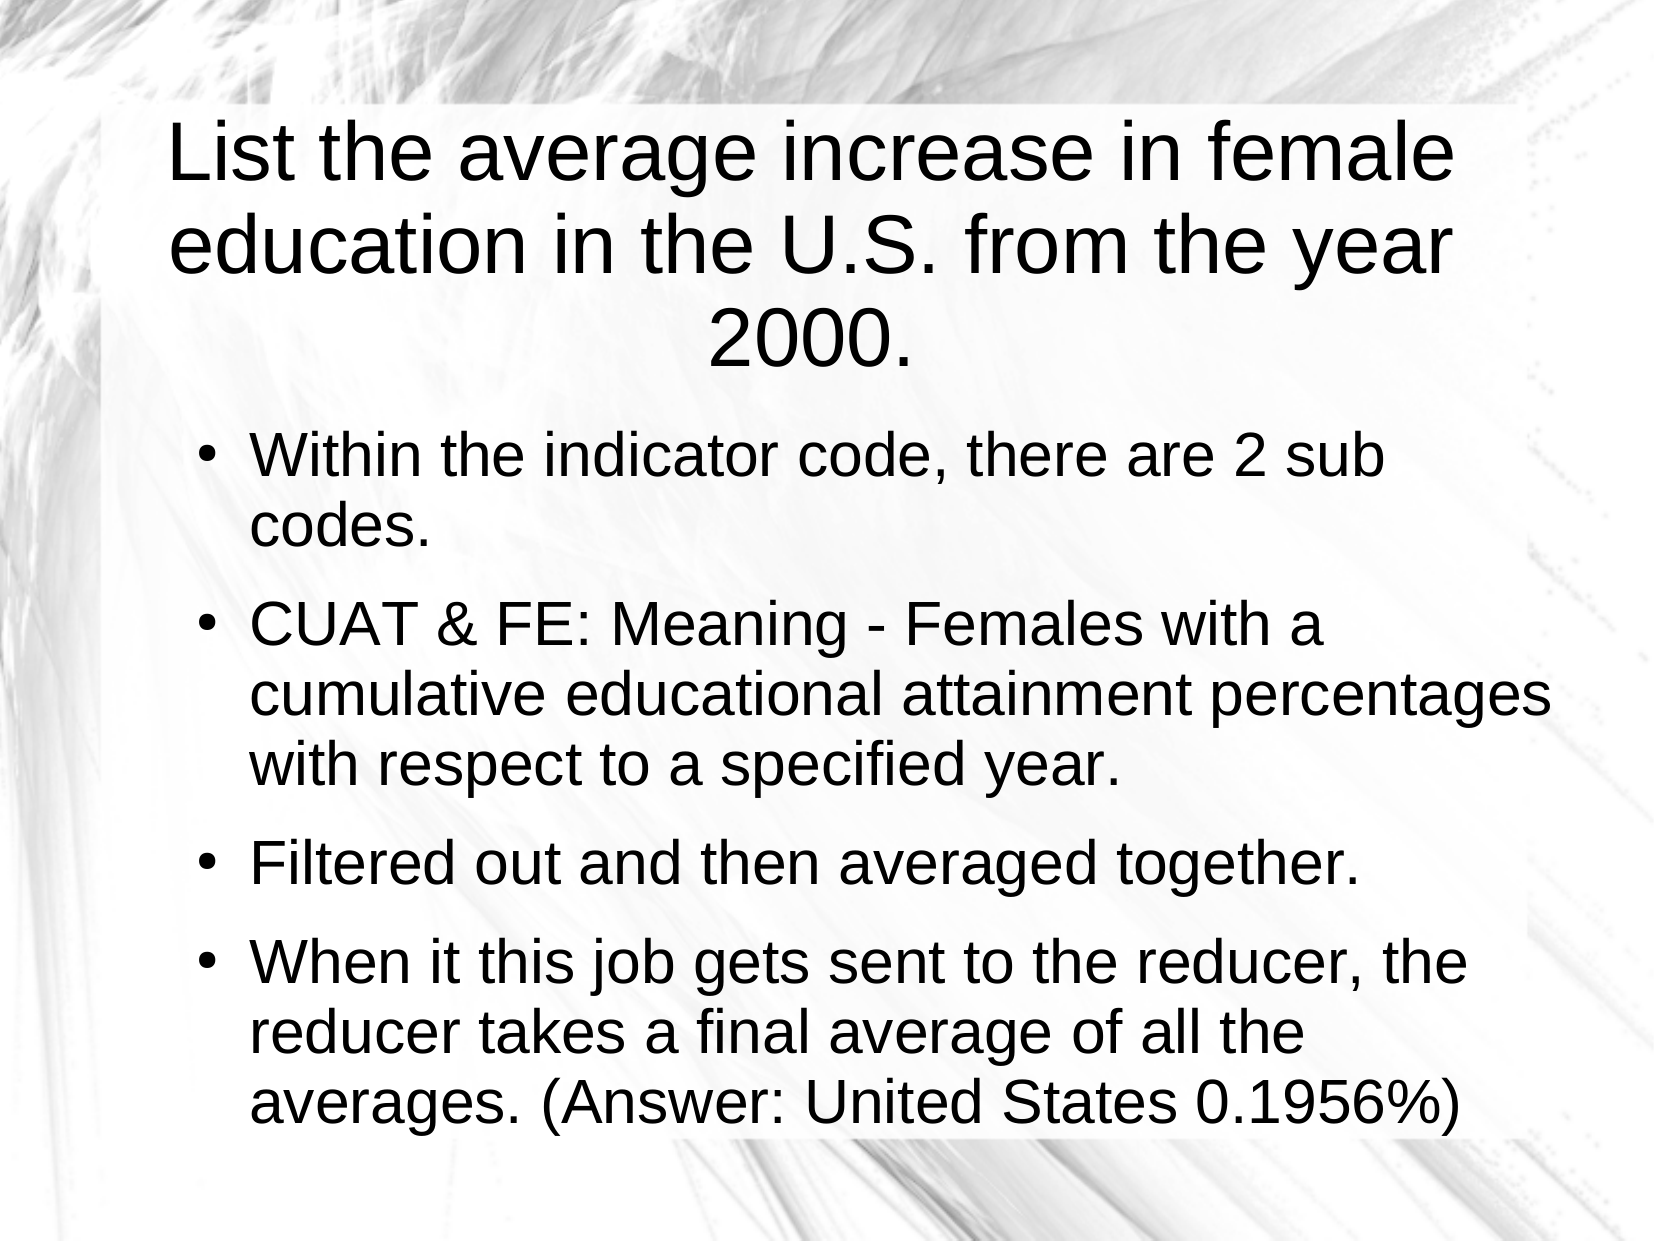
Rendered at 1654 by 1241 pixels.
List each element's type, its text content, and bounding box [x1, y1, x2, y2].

title List the average increase in female education in the U.S. from the year 2000. [118, 105, 1506, 385]
list Within the indicator code, there are 2 sub codes. CUAT & FE: Meaning - Females with a cumulative educational attainment percentages with respect to a specified year. Filtered out and then averaged together. When it this job gets sent to the reducer, the reducer takes a final average of all the averages. (Answer: United States 0.1956%) [178, 420, 1570, 1202]
picture [0, 0, 1654, 1241]
